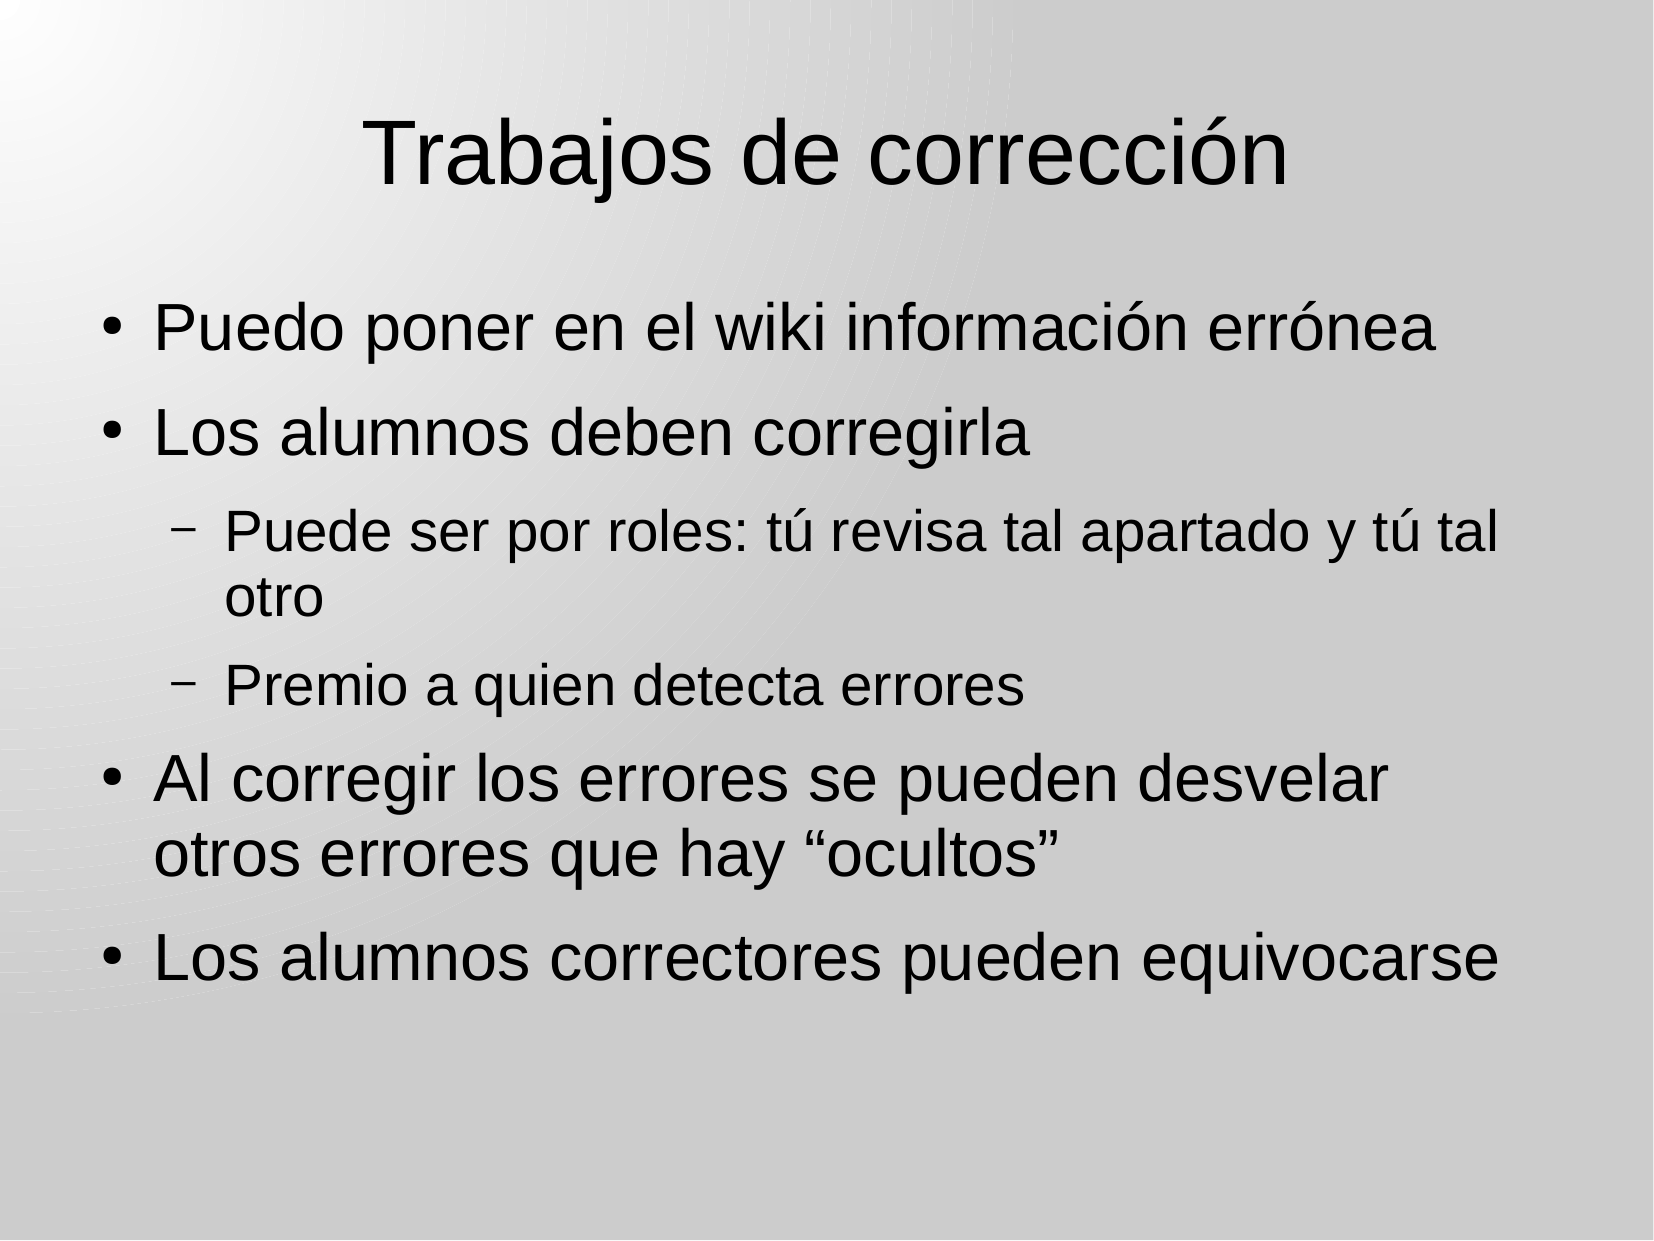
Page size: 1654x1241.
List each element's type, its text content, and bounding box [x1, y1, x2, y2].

title Trabajos de corrección [82, 49, 1571, 257]
list Puedo poner en el wiki información errónea Los alumnos deben corregirla Puede ser por roles: tú revisa tal apartado y tú tal otro Premio a quien detecta errores Al corregir los errores se pueden desvelar otros errores que hay “ocultos” Los alumnos correctores pueden equivocarse [82, 290, 1538, 1109]
